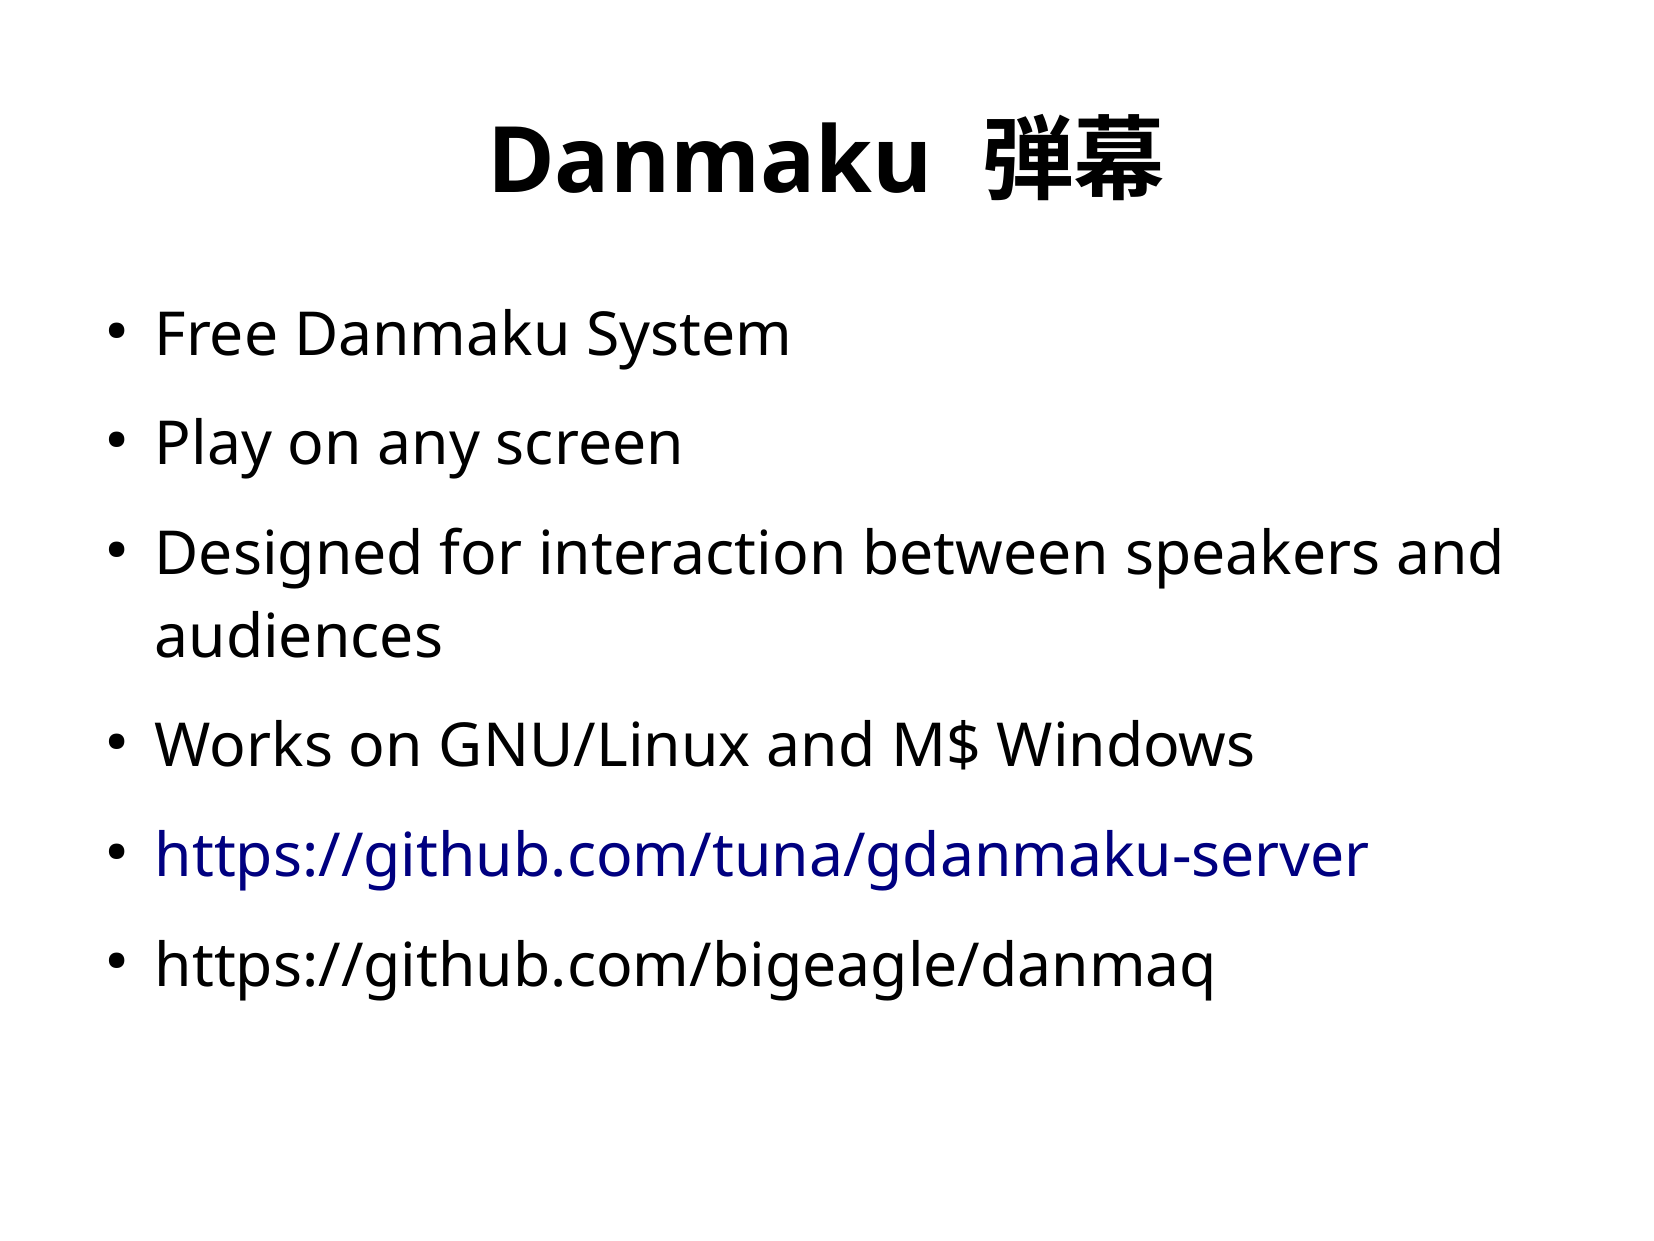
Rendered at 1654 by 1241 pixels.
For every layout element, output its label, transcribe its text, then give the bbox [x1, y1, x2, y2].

title Danmaku 弾幕 [82, 49, 1571, 257]
list Free Danmaku System Play on any screen Designed for interaction between speakers and audiences Works on GNU/Linux and M$ Windows https://github.com/tuna/gdanmaku-server https://github.com/bigeagle/danmaq [90, 290, 1578, 1010]
